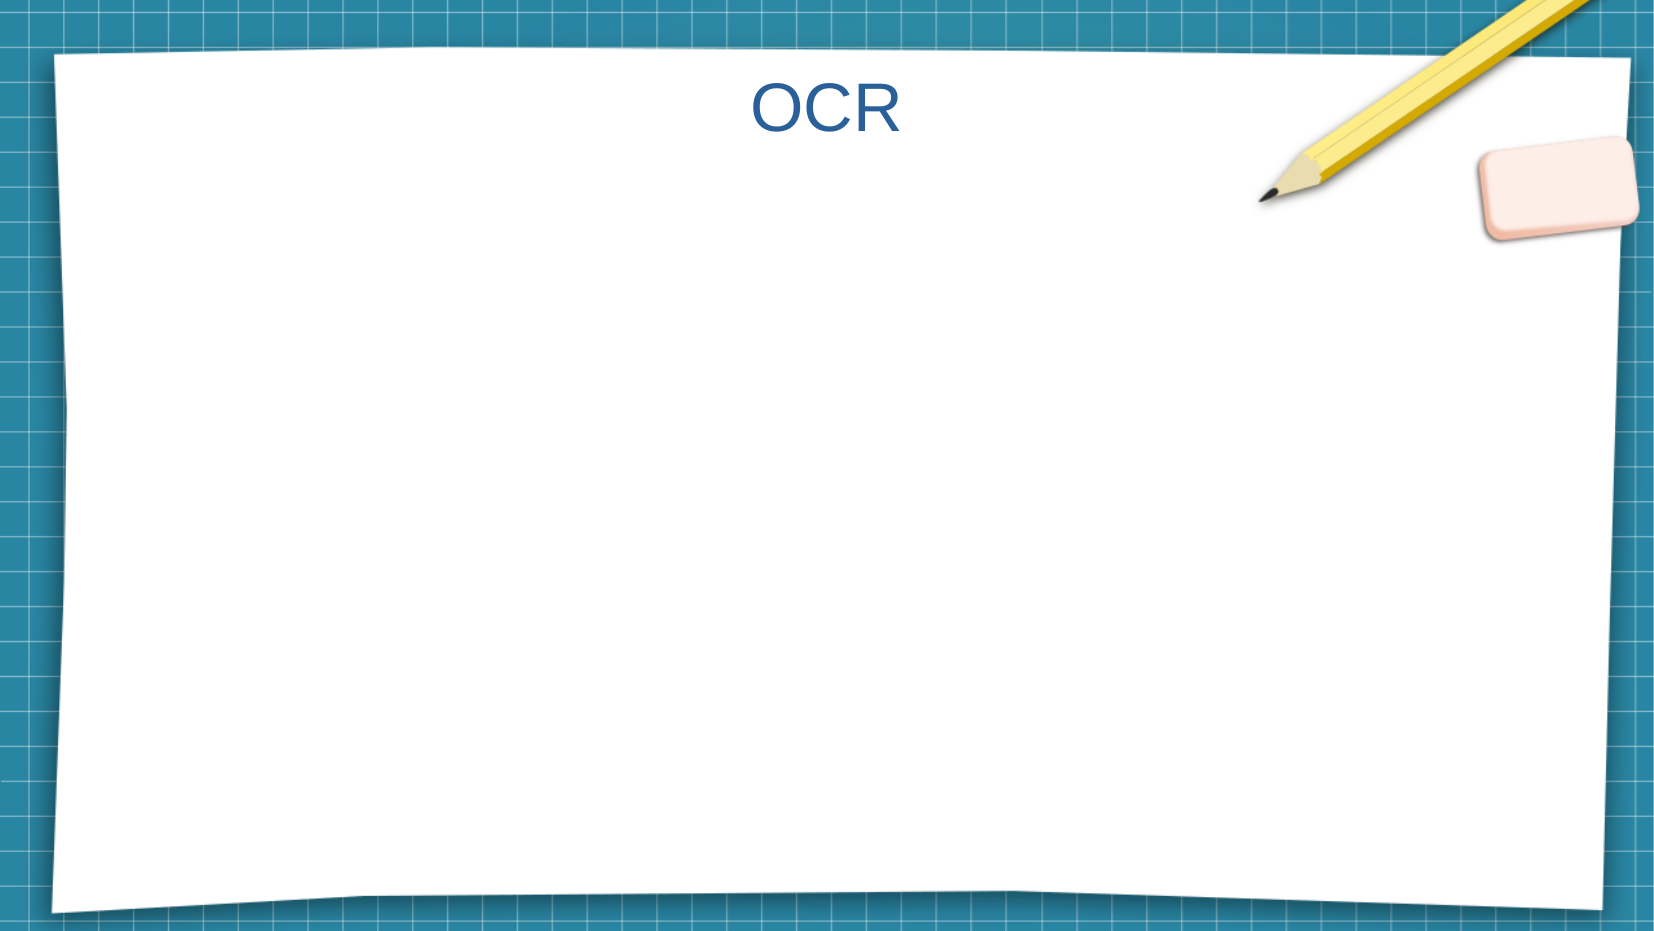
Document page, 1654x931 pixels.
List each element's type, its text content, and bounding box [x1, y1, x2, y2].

picture [0, 0, 1654, 931]
title OCR [82, 29, 1571, 185]
